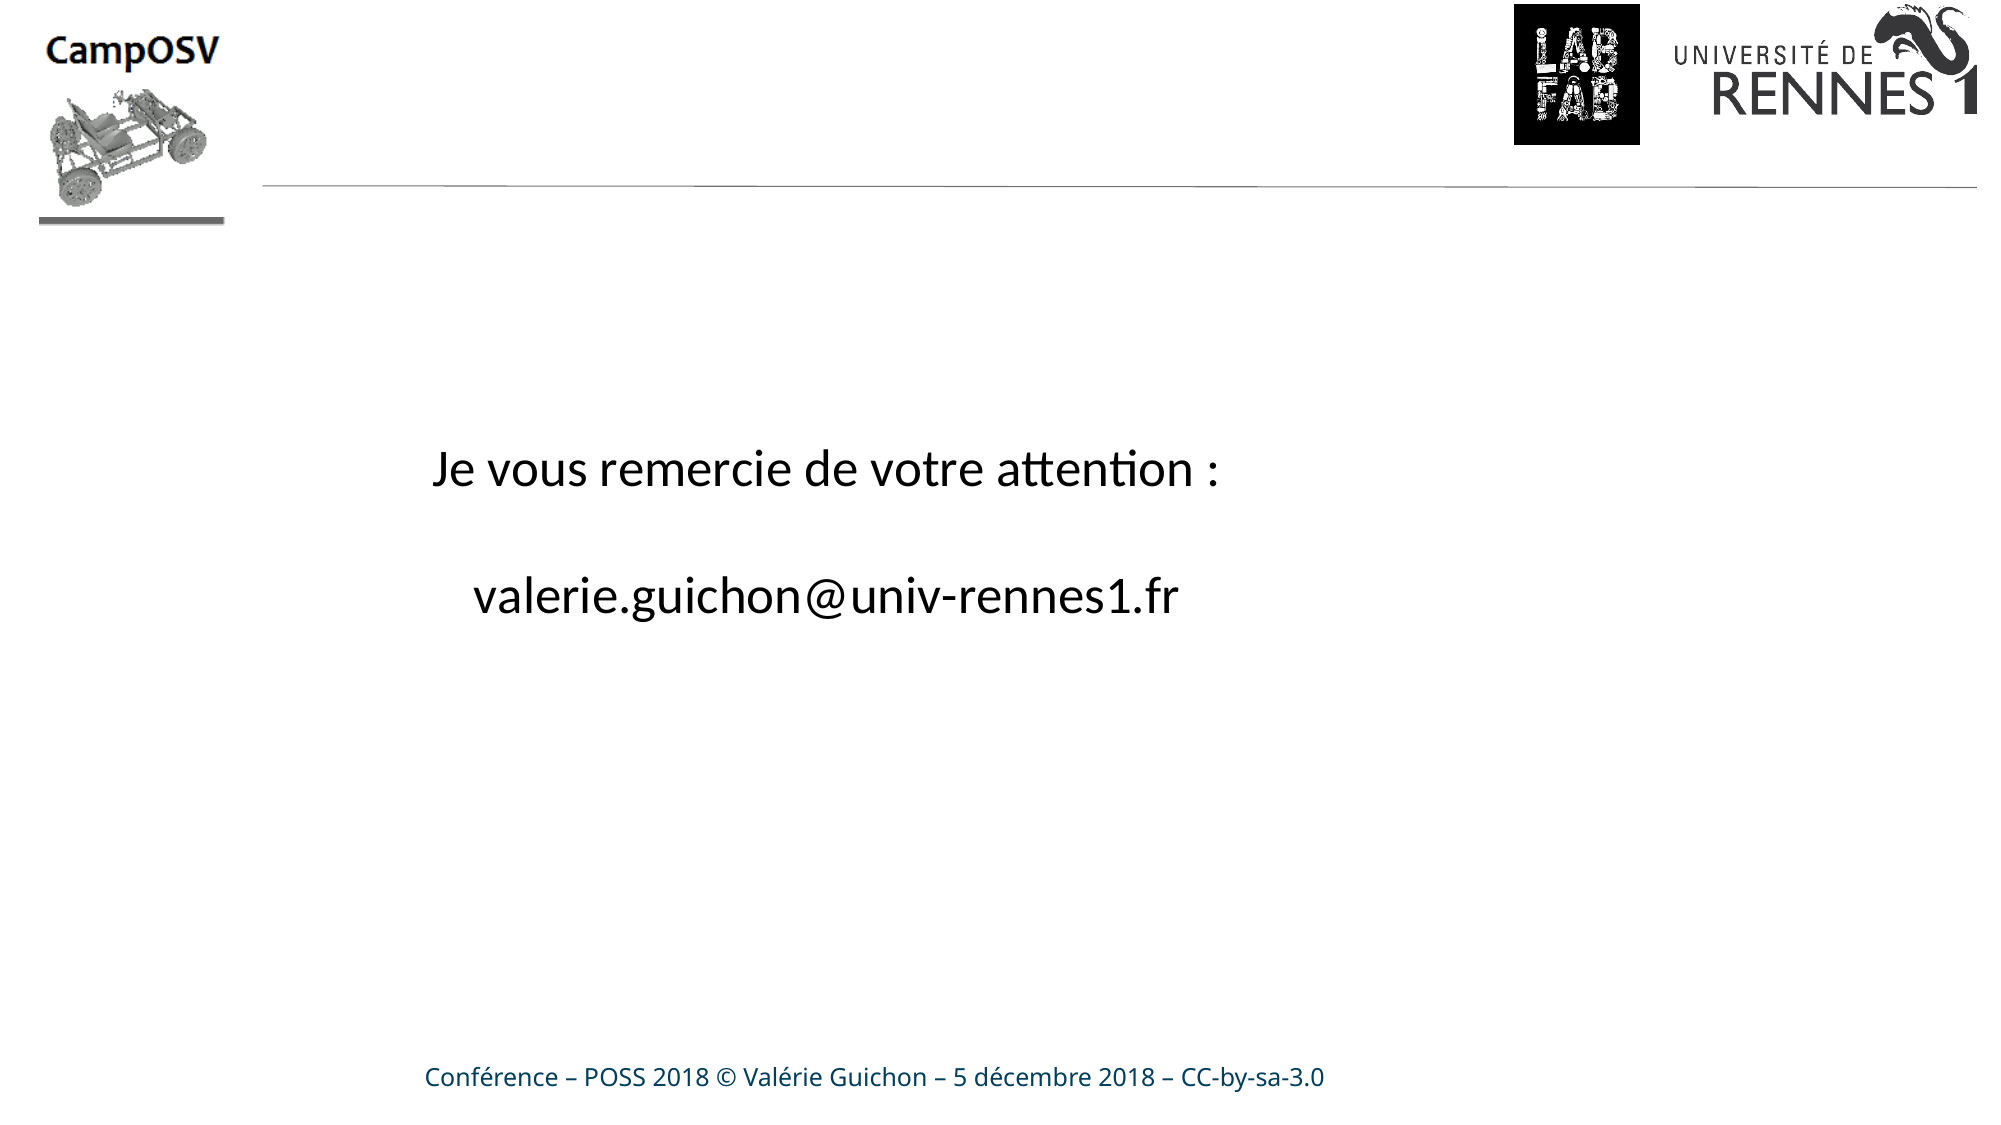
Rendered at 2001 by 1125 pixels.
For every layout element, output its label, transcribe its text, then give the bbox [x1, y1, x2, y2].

picture [1675, 4, 1977, 115]
text_box Je vous remercie de votre attention : valerie.guichon@univ-rennes1.fr [304, 427, 1350, 634]
picture [39, 12, 227, 217]
text_box Conférence – POSS 2018 © Valérie Guichon – 5 décembre 2018 – CC-by-sa-3.0 [410, 1054, 1397, 1099]
picture [1514, 4, 1640, 146]
